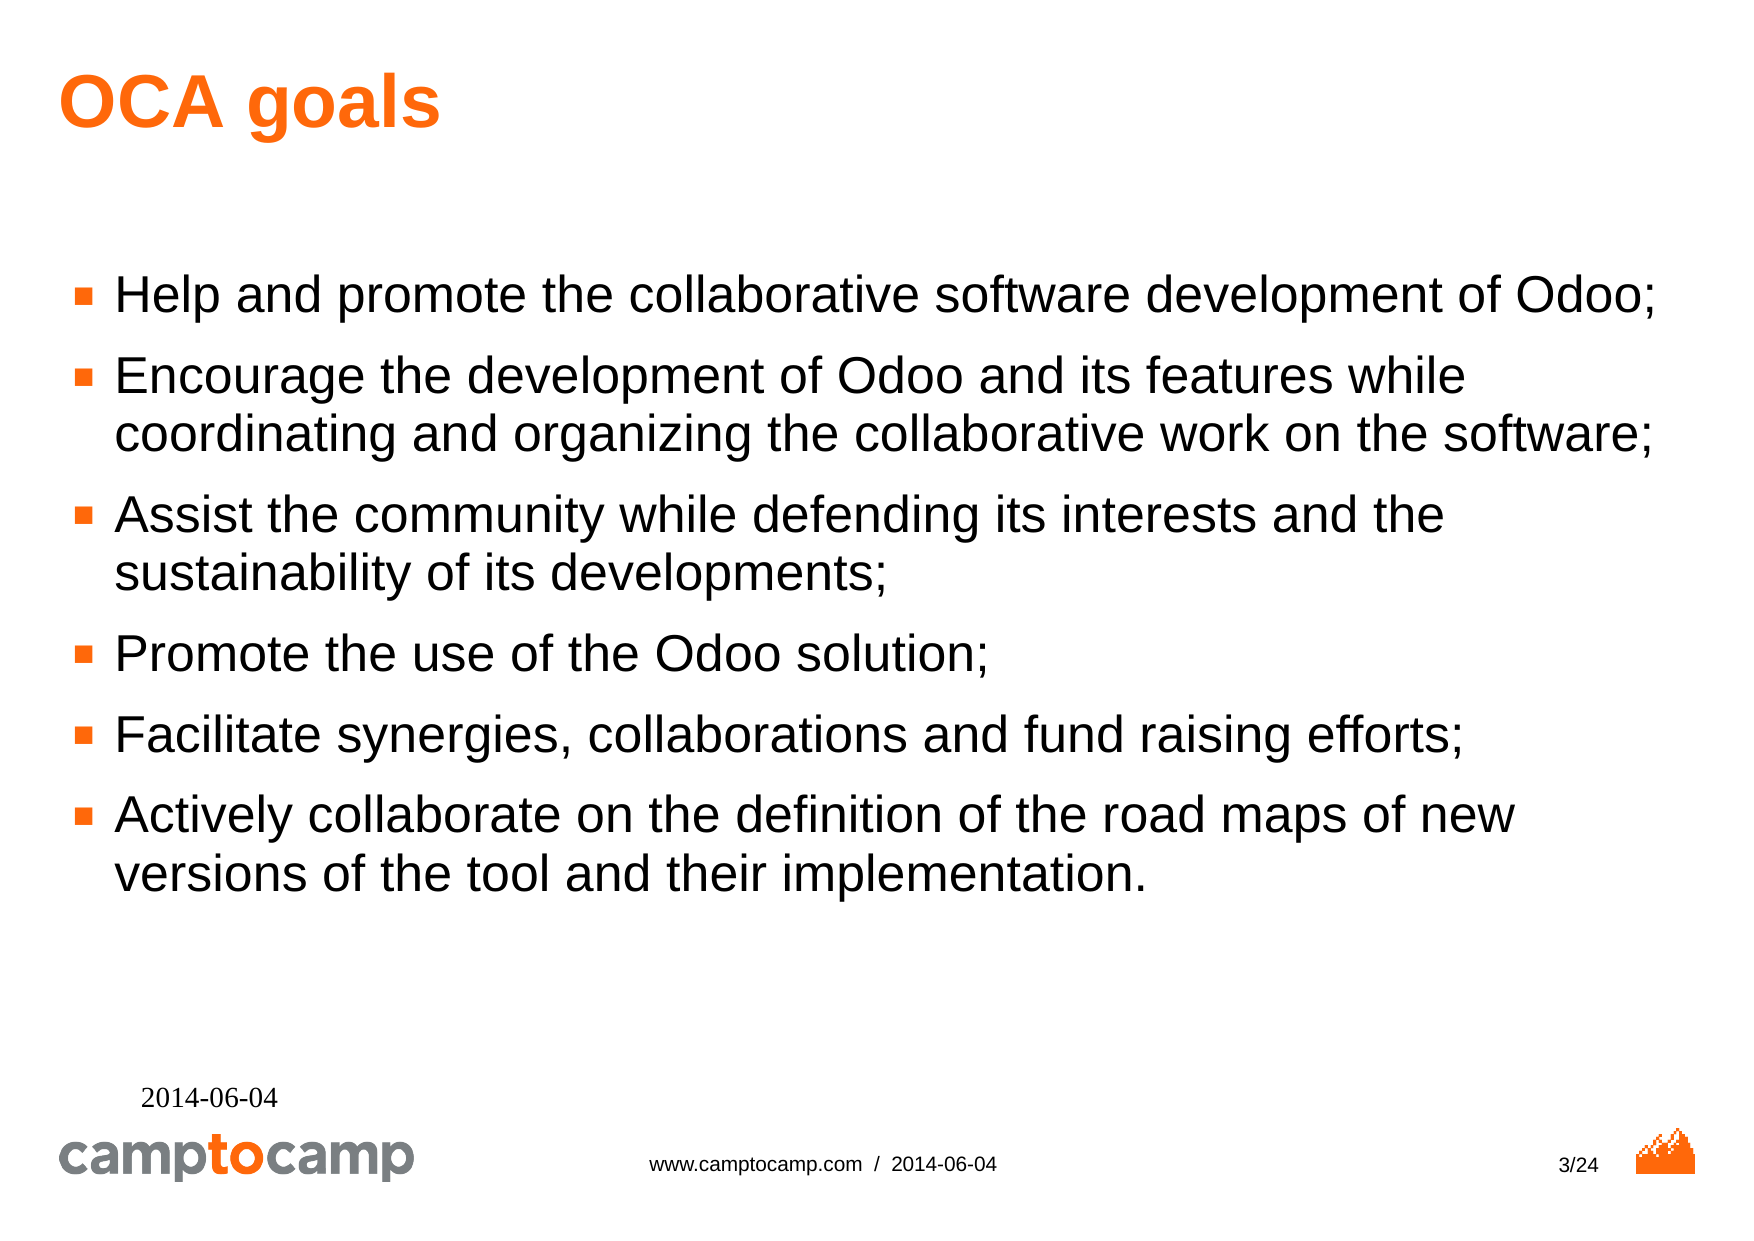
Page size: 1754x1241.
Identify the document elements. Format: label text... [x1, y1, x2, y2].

picture [1636, 1128, 1695, 1174]
list Help and promote the collaborative software development of Odoo; Encourage the development of Odoo and its features while coordinating and organizing the collaborative work on the software; Assist the community while defending its interests and the sustainability of its developments; Promote the use of the Odoo solution; Facilitate synergies, collaborations and fund raising efforts; Actively collaborate on the definition of the road maps of new versions of the tool and their implementation. [59, 265, 1696, 917]
picture [59, 1134, 414, 1182]
title OCA goals [59, 59, 1695, 247]
